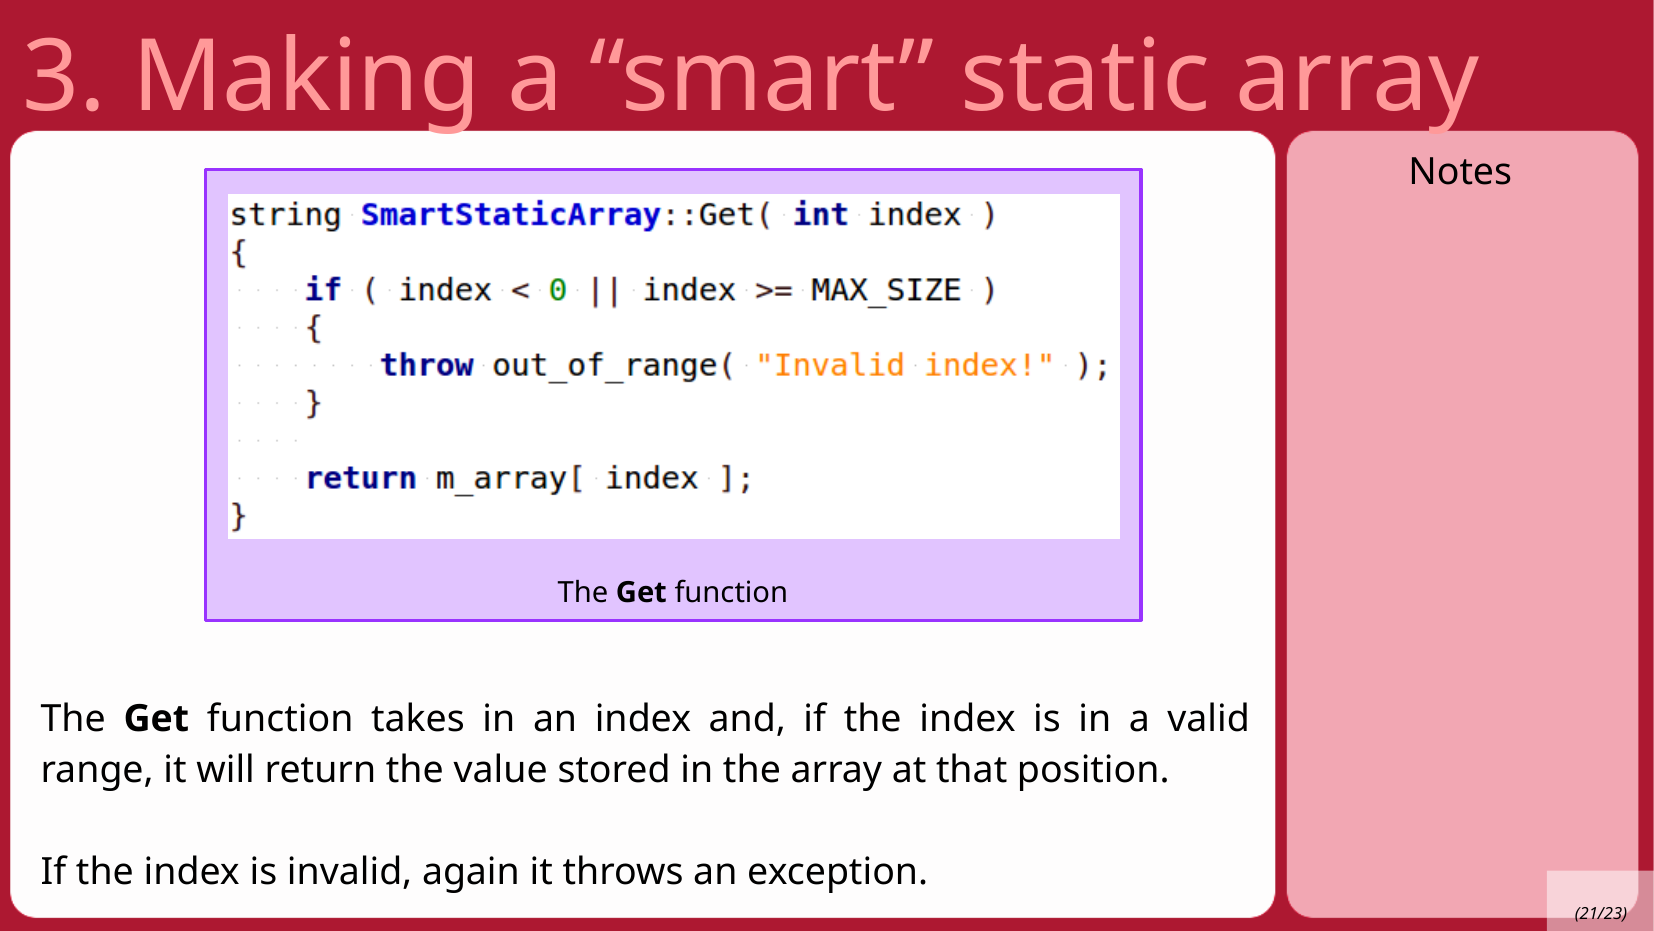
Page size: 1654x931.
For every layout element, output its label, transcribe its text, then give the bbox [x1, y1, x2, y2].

text_box The Get function [205, 169, 1142, 621]
picture [0, 0, 1654, 931]
text_box (<number>/23) [1546, 877, 1654, 931]
title 3. Making a “smart” static array [22, 7, 1511, 136]
text_box Notes [1290, 141, 1631, 199]
text_box The Get function takes in an index and, if the index is in a valid range, it will return the value stored in the array at that position. If the index is invalid, again it throws an exception. [40, 691, 1252, 908]
